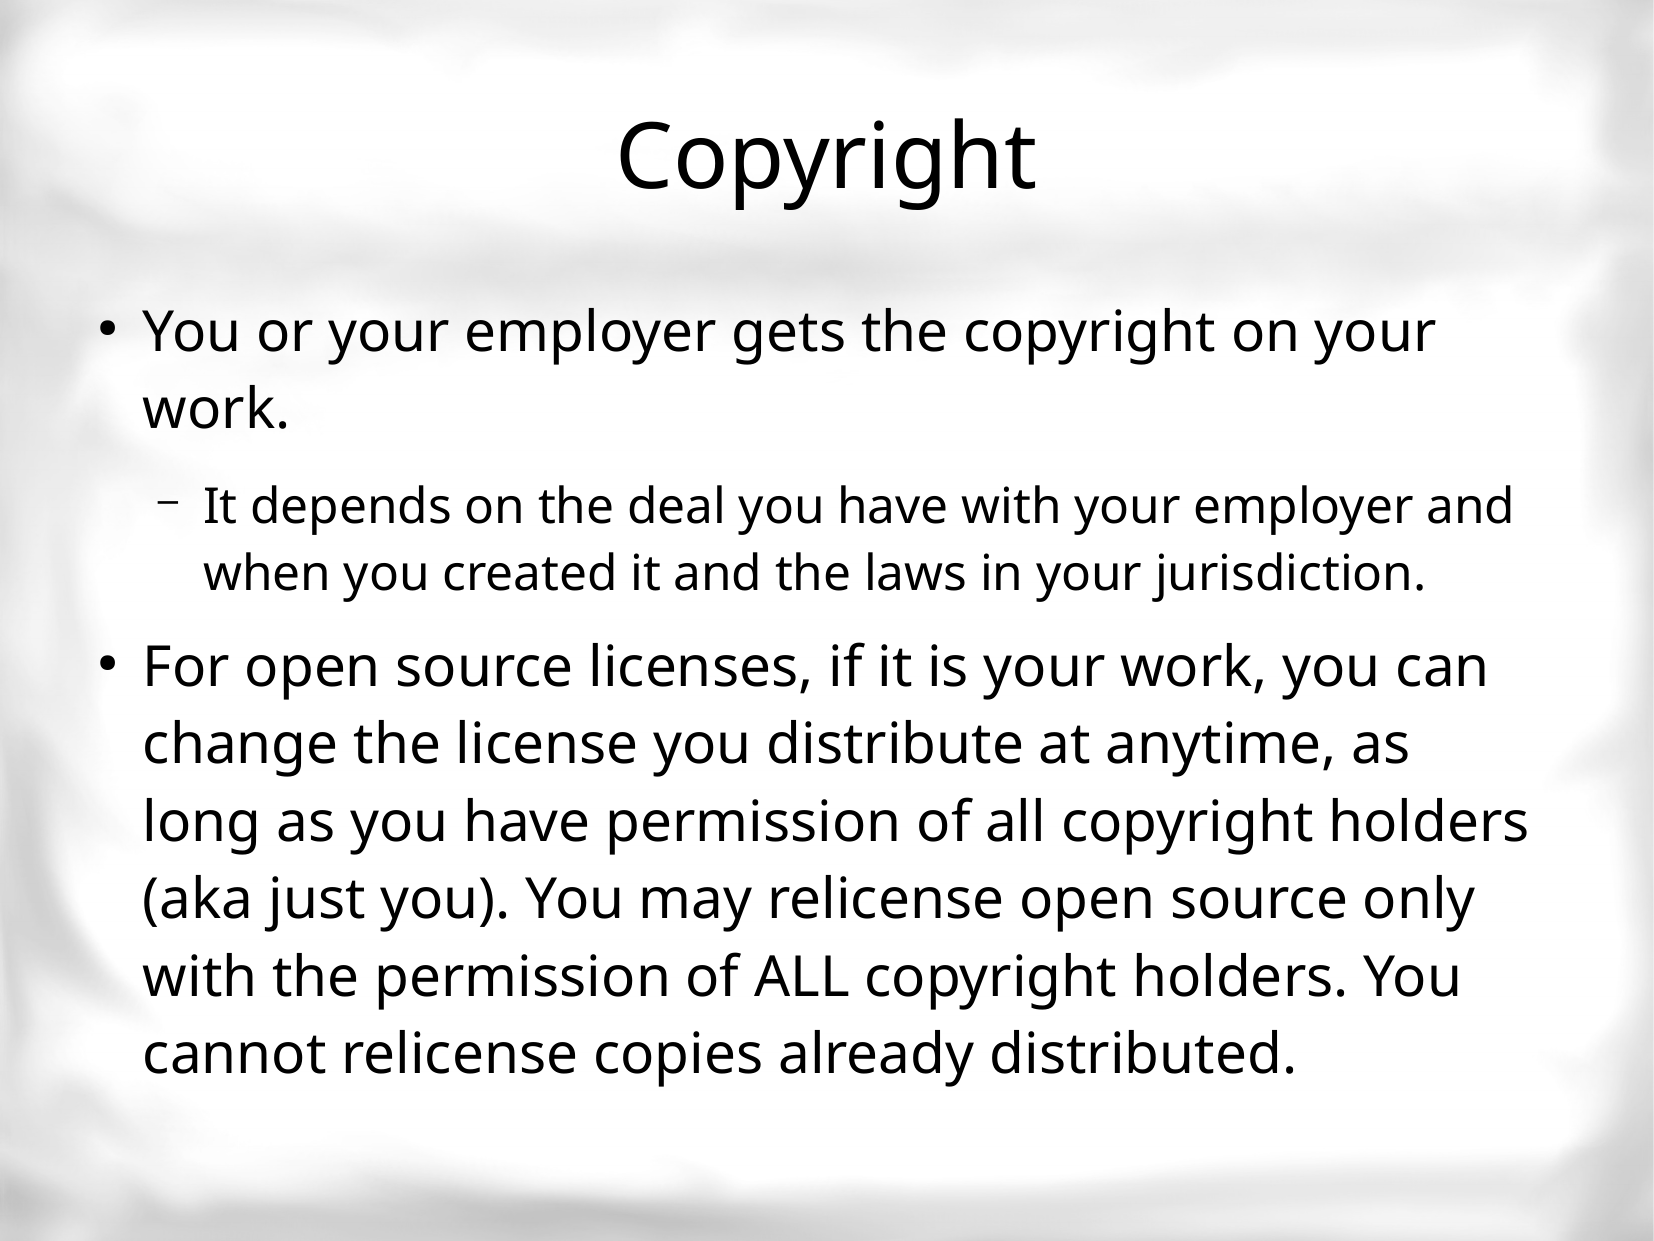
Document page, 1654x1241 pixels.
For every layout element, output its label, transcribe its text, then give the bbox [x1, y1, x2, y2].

title Copyright [82, 49, 1571, 257]
picture [0, 0, 1654, 1241]
list You or your employer gets the copyright on your work. It depends on the deal you have with your employer and when you created it and the laws in your jurisdiction. For open source licenses, if it is your work, you can change the license you distribute at anytime, as long as you have permission of all copyright holders (aka just you). You may relicense open source only with the permission of ALL copyright holders. You cannot relicense copies already distributed. [82, 290, 1538, 1193]
